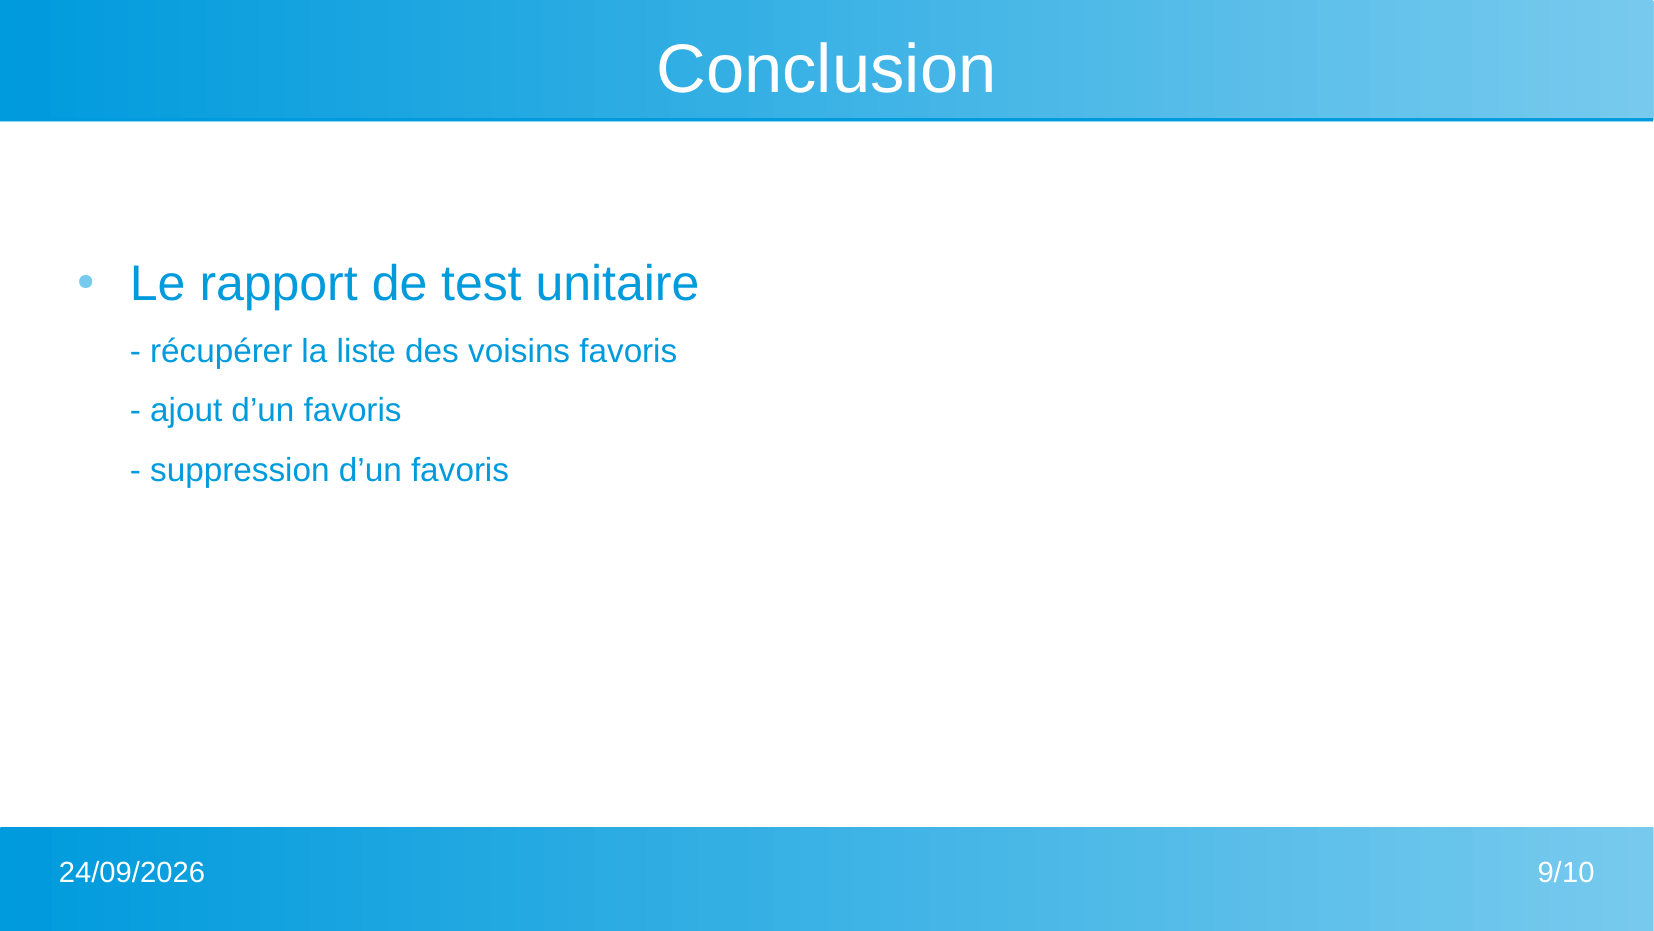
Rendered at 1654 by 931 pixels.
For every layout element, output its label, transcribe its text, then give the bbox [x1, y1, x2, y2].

title Conclusion [59, 29, 1595, 108]
list Le rapport de test unitaire - récupérer la liste des voisins favoris - ajout d’un favoris - suppression d’un favoris [59, 177, 1595, 768]
